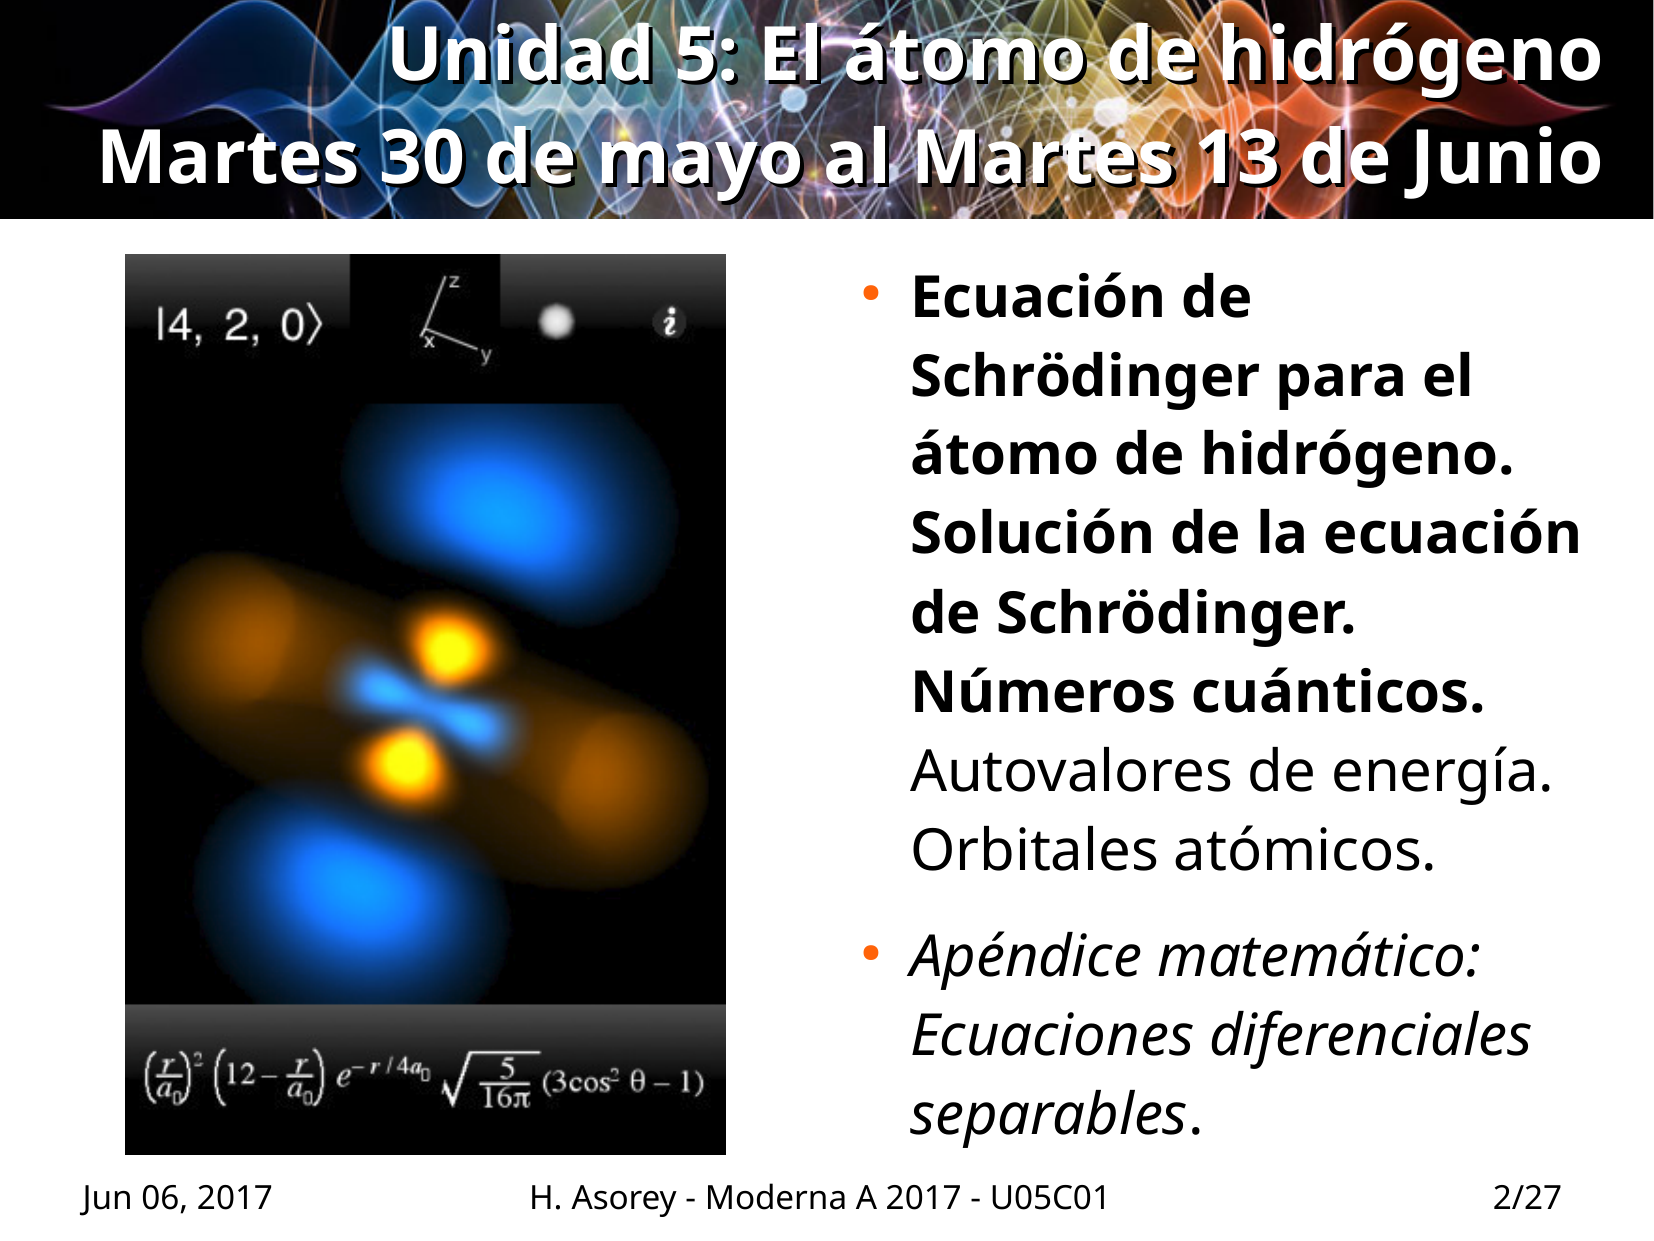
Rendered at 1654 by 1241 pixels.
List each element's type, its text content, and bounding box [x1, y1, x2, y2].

title Unidad 5: El átomo de hidrógeno Martes 30 de mayo al Martes 13 de Junio [45, 11, 1606, 195]
list Ecuación de Schrödinger para el átomo de hidrógeno. Solución de la ecuación de Schrödinger. Números cuánticos. Autovalores de energía. Orbitales atómicos. Apéndice matemático: Ecuaciones diferenciales separables. [844, 255, 1606, 1156]
picture [0, 0, 1654, 219]
picture [125, 254, 726, 1156]
